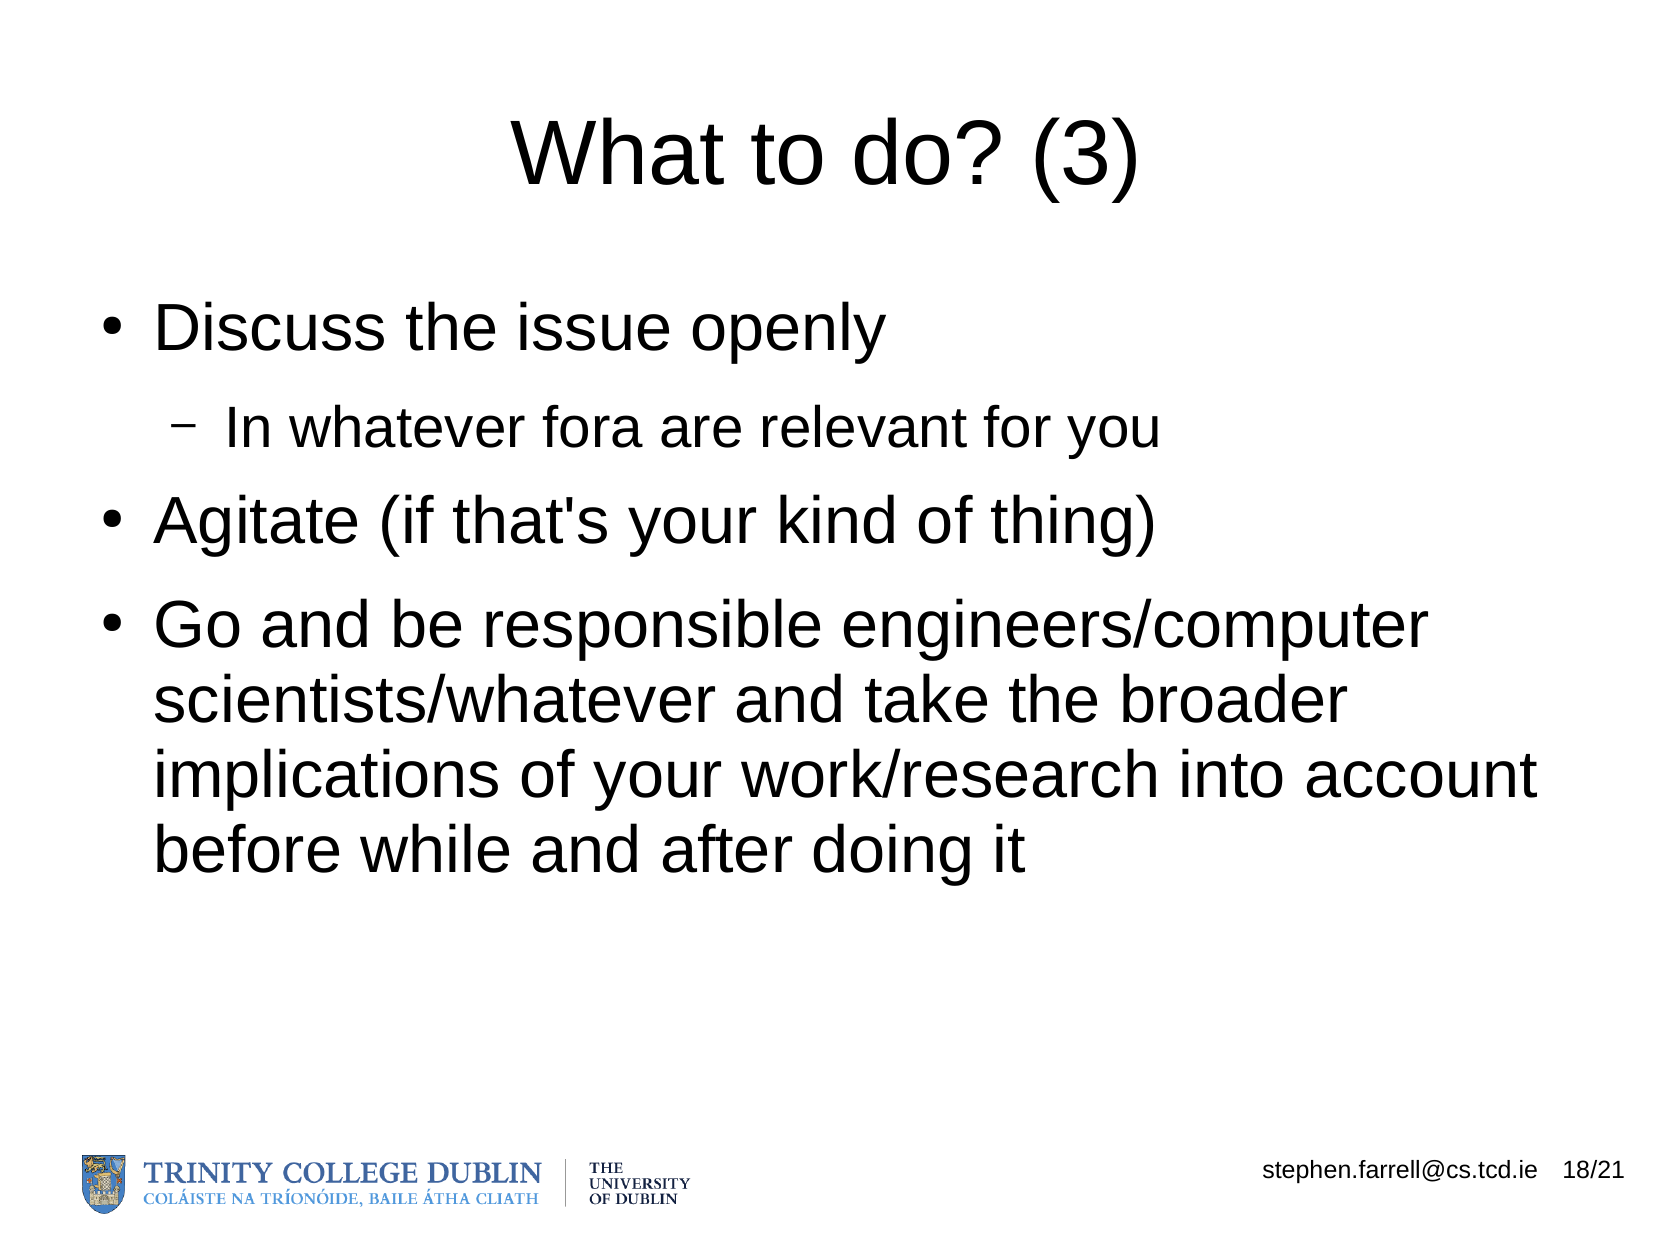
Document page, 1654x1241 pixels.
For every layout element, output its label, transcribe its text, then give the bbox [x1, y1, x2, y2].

title What to do? (3) [82, 49, 1571, 257]
list Discuss the issue openly In whatever fora are relevant for you Agitate (if that's your kind of thing) Go and be responsible engineers/computer scientists/whatever and take the broader implications of your work/research into account before while and after doing it [82, 290, 1571, 1010]
picture [82, 1155, 694, 1214]
